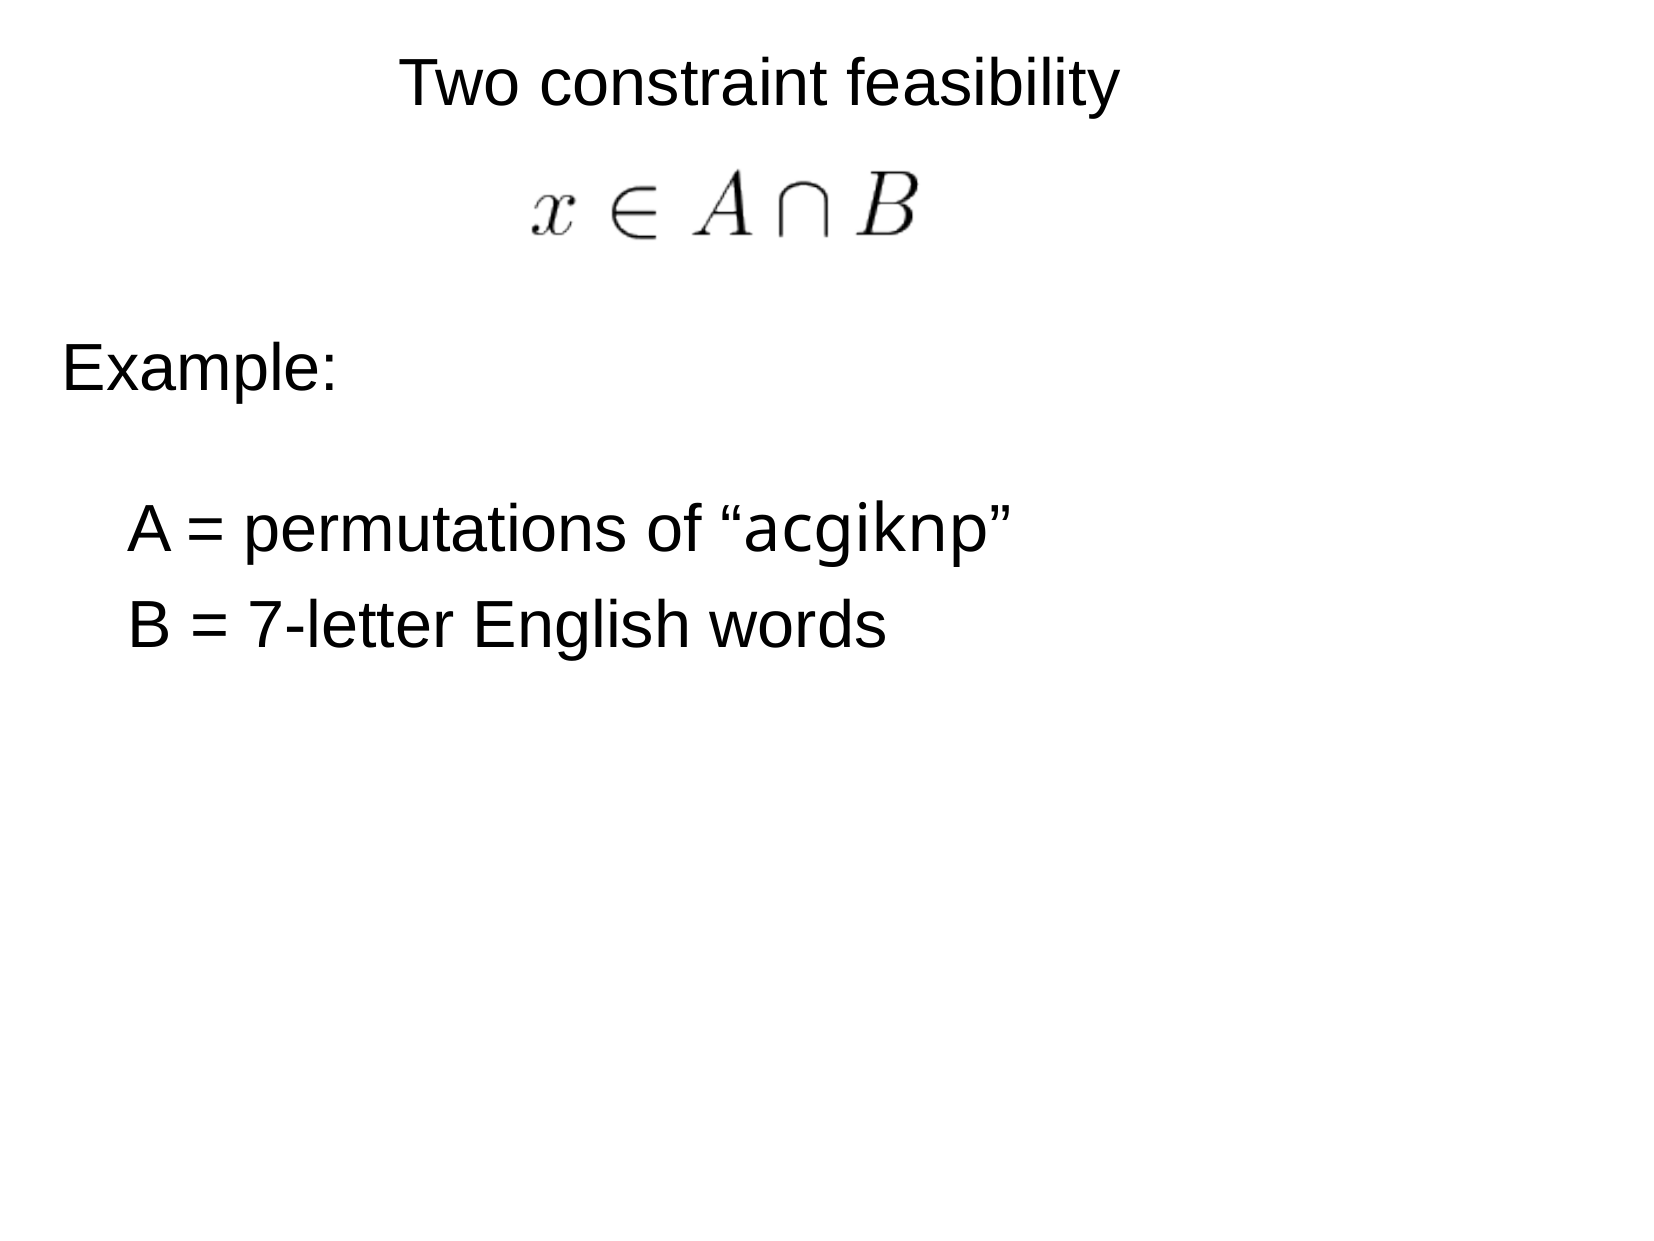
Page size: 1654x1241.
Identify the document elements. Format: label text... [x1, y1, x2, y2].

text_box Two constraint feasibility [384, 37, 1654, 128]
text_box A = permutations of “acgiknp” [112, 472, 1416, 573]
text_box B = 7-letter English words [112, 579, 1416, 669]
picture [530, 167, 923, 243]
text_box Example: [47, 322, 1351, 413]
